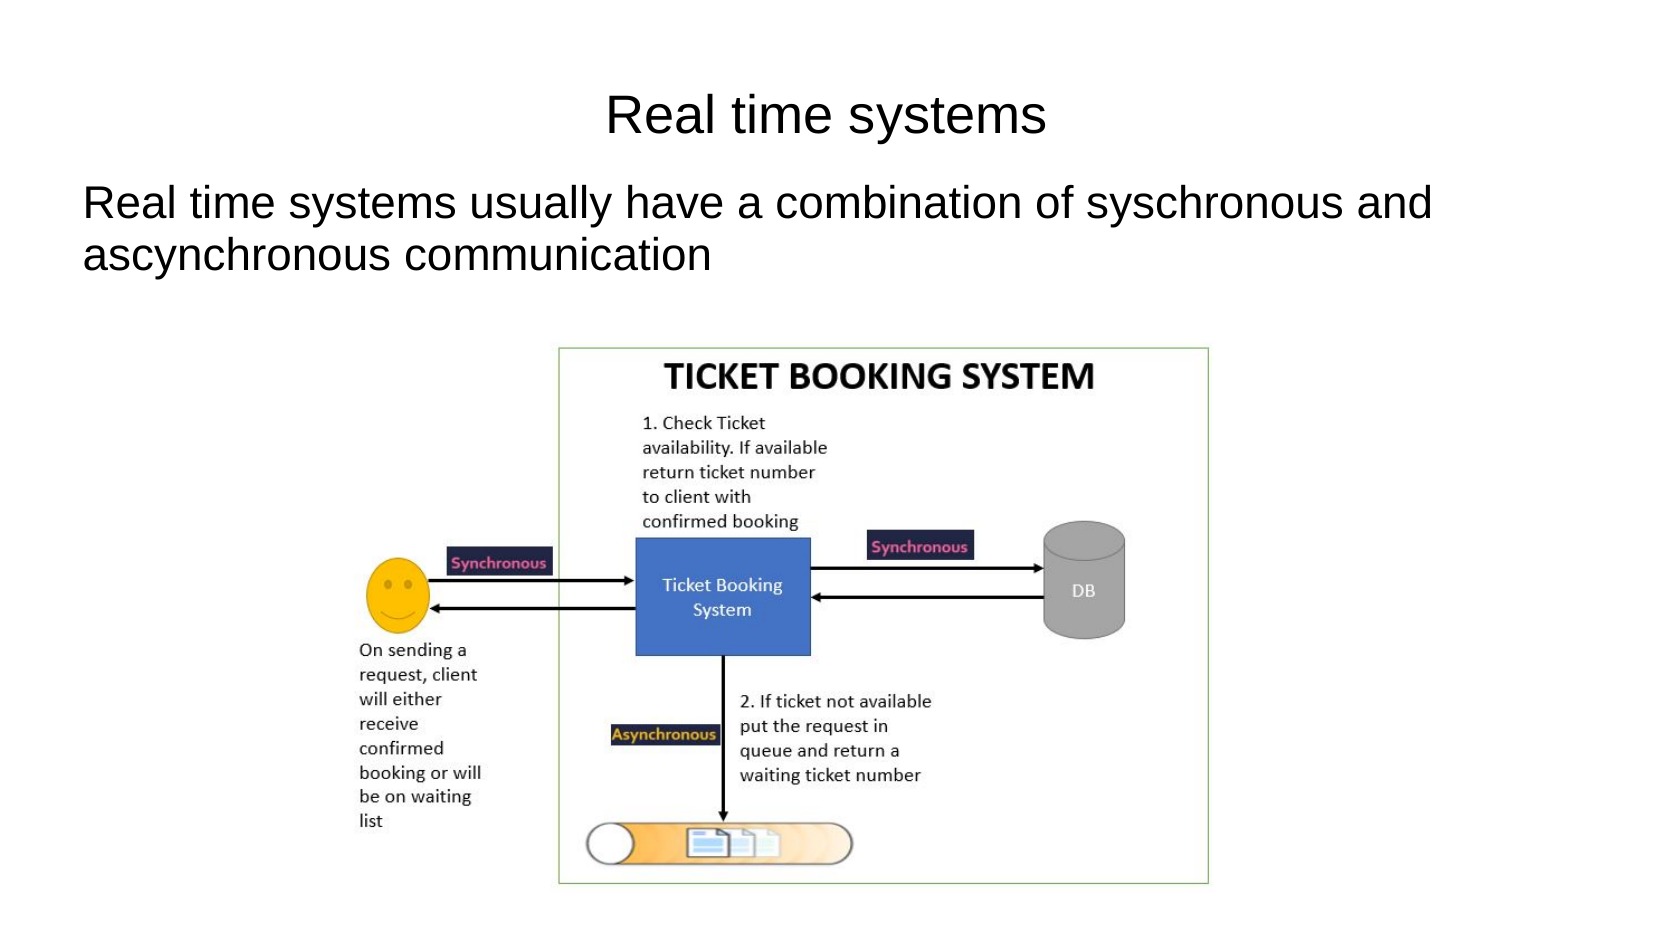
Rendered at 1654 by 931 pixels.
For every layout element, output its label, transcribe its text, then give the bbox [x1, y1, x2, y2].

title Real time systems [82, 37, 1571, 177]
list Real time systems usually have a combination of syschronous and ascynchronous communication [82, 177, 1571, 717]
picture [354, 342, 1219, 893]
